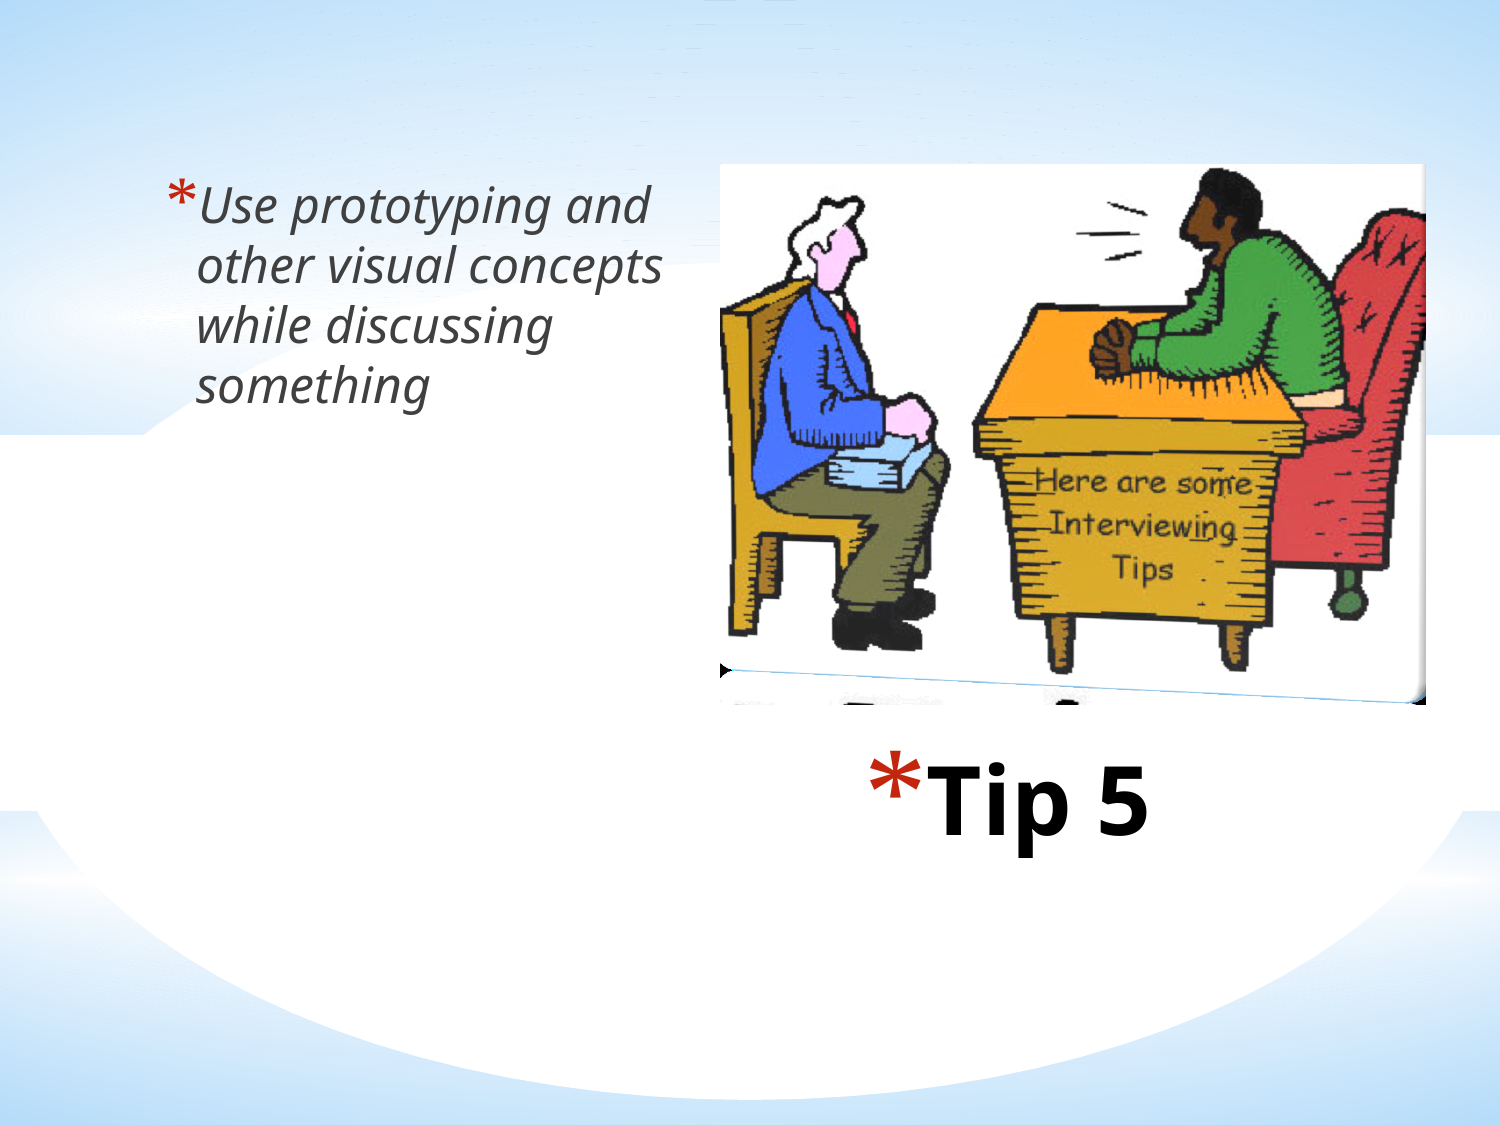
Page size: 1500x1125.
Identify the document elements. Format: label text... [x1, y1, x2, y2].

title Tip 5 [119, 732, 1167, 920]
list Use prototyping and other visual concepts while discussing something [144, 165, 720, 521]
picture [720, 164, 1426, 706]
